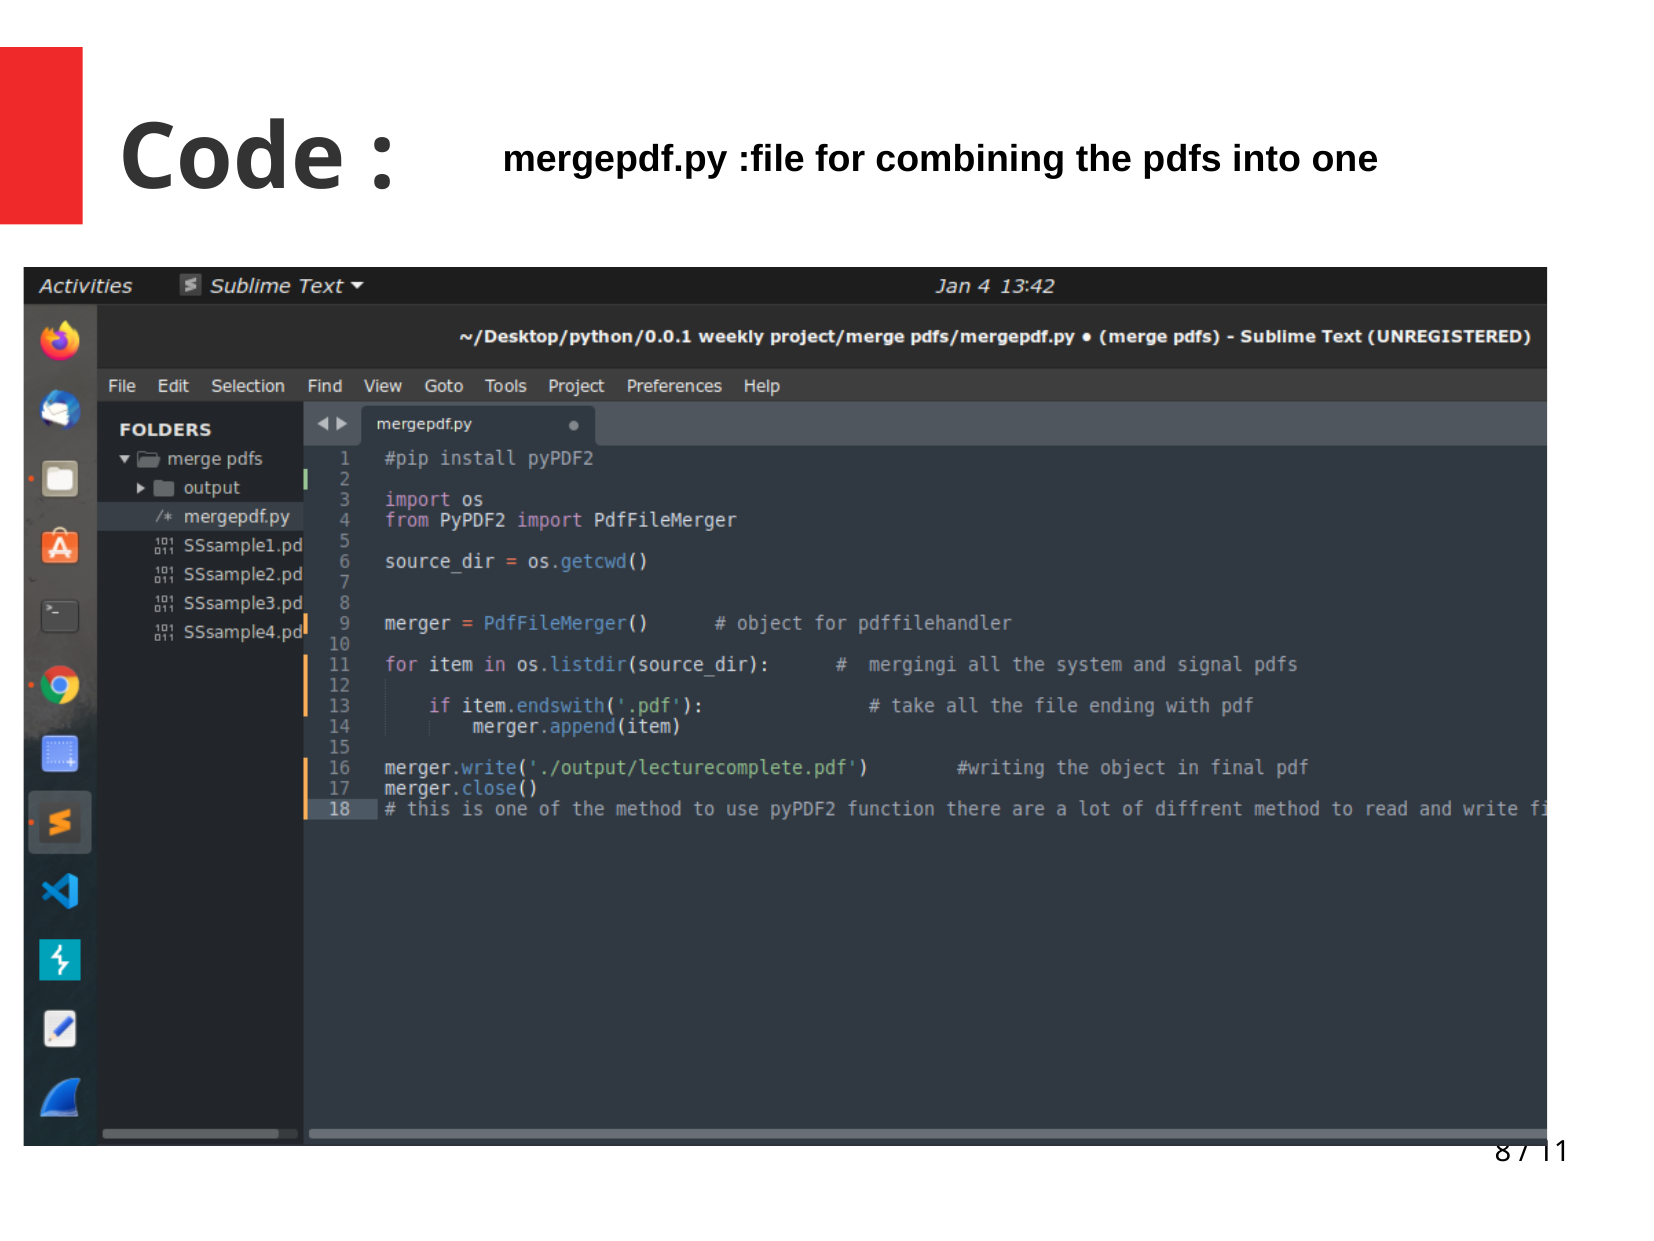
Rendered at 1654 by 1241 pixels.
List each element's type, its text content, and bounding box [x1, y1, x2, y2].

title Code : [118, 49, 1571, 257]
text_box mergepdf.py :file for combining the pdfs into one [487, 130, 1405, 188]
picture [23, 267, 1548, 1146]
